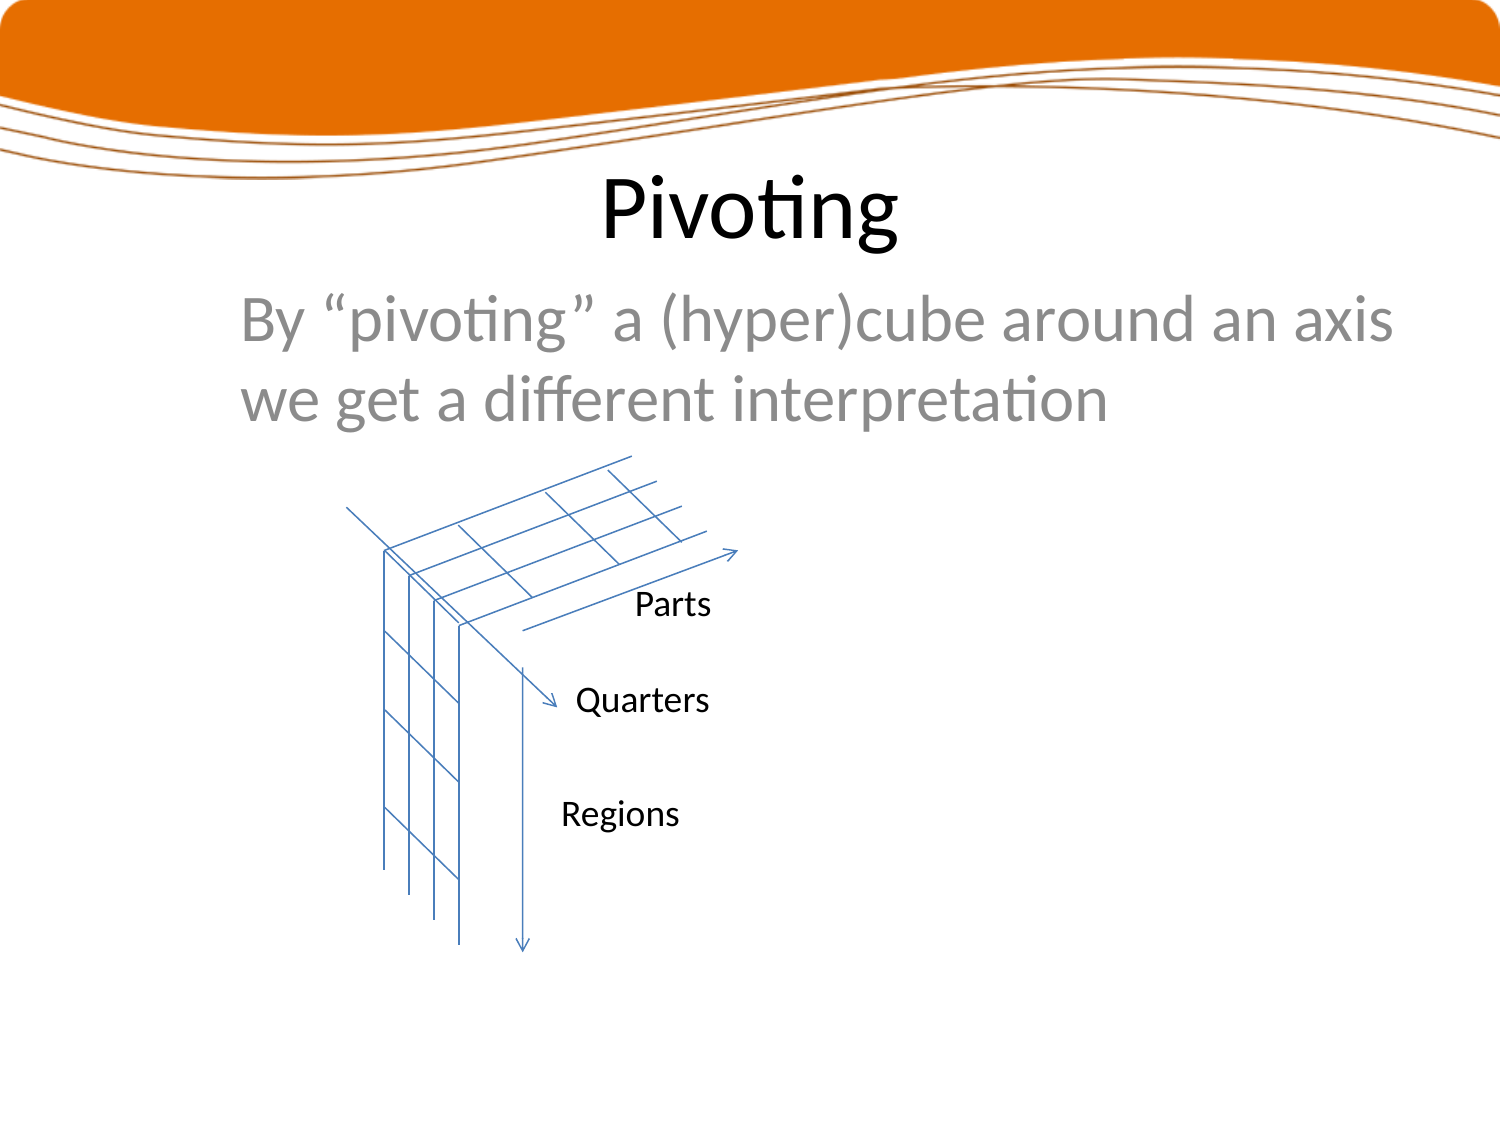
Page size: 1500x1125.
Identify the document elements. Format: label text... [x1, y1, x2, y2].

text_box Quarters [560, 667, 725, 728]
title Pivoting [75, 125, 1425, 279]
text_box Regions [546, 782, 695, 842]
text_box Parts [619, 571, 727, 632]
picture [0, 0, 1500, 180]
subtitle By “pivoting” a (hyper)cube around an axis we get a different interpretation [225, 267, 1436, 1071]
